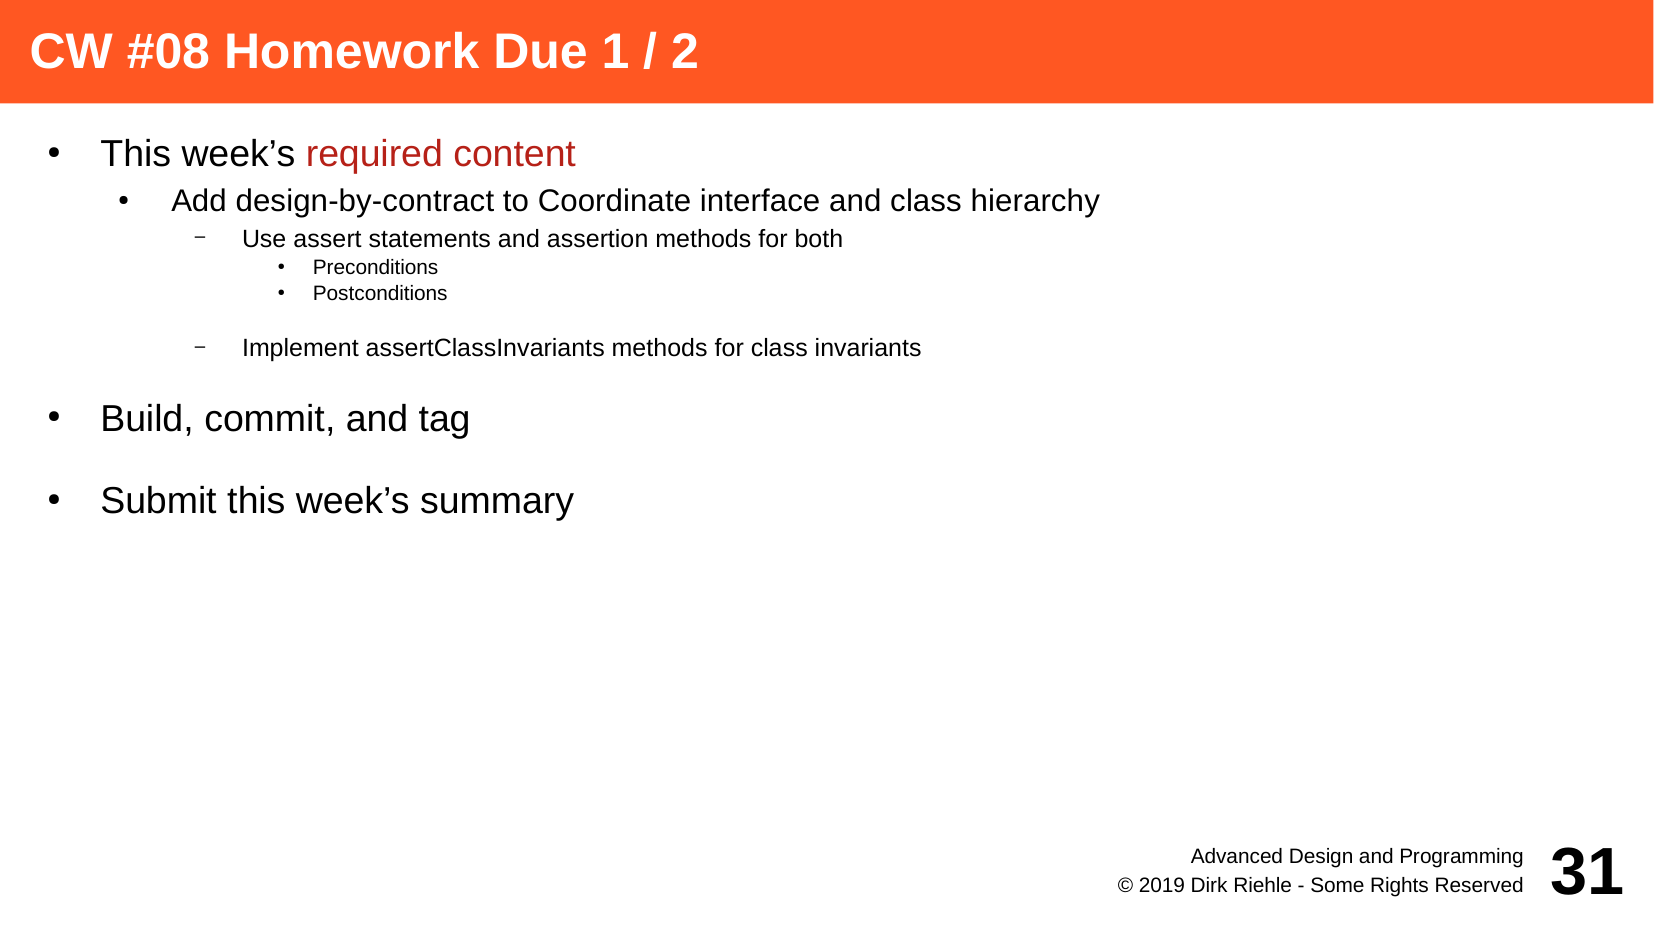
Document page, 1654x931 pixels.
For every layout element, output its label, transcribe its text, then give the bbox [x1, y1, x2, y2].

list This week’s required content Add design-by-contract to Coordinate interface and class hierarchy Use assert statements and assertion methods for both Preconditions Postconditions Implement assertClassInvariants methods for class invariants Build, commit, and tag Submit this week’s summary [29, 132, 1625, 813]
title CW #08 Homework Due 1 / 2 [0, 0, 1654, 104]
